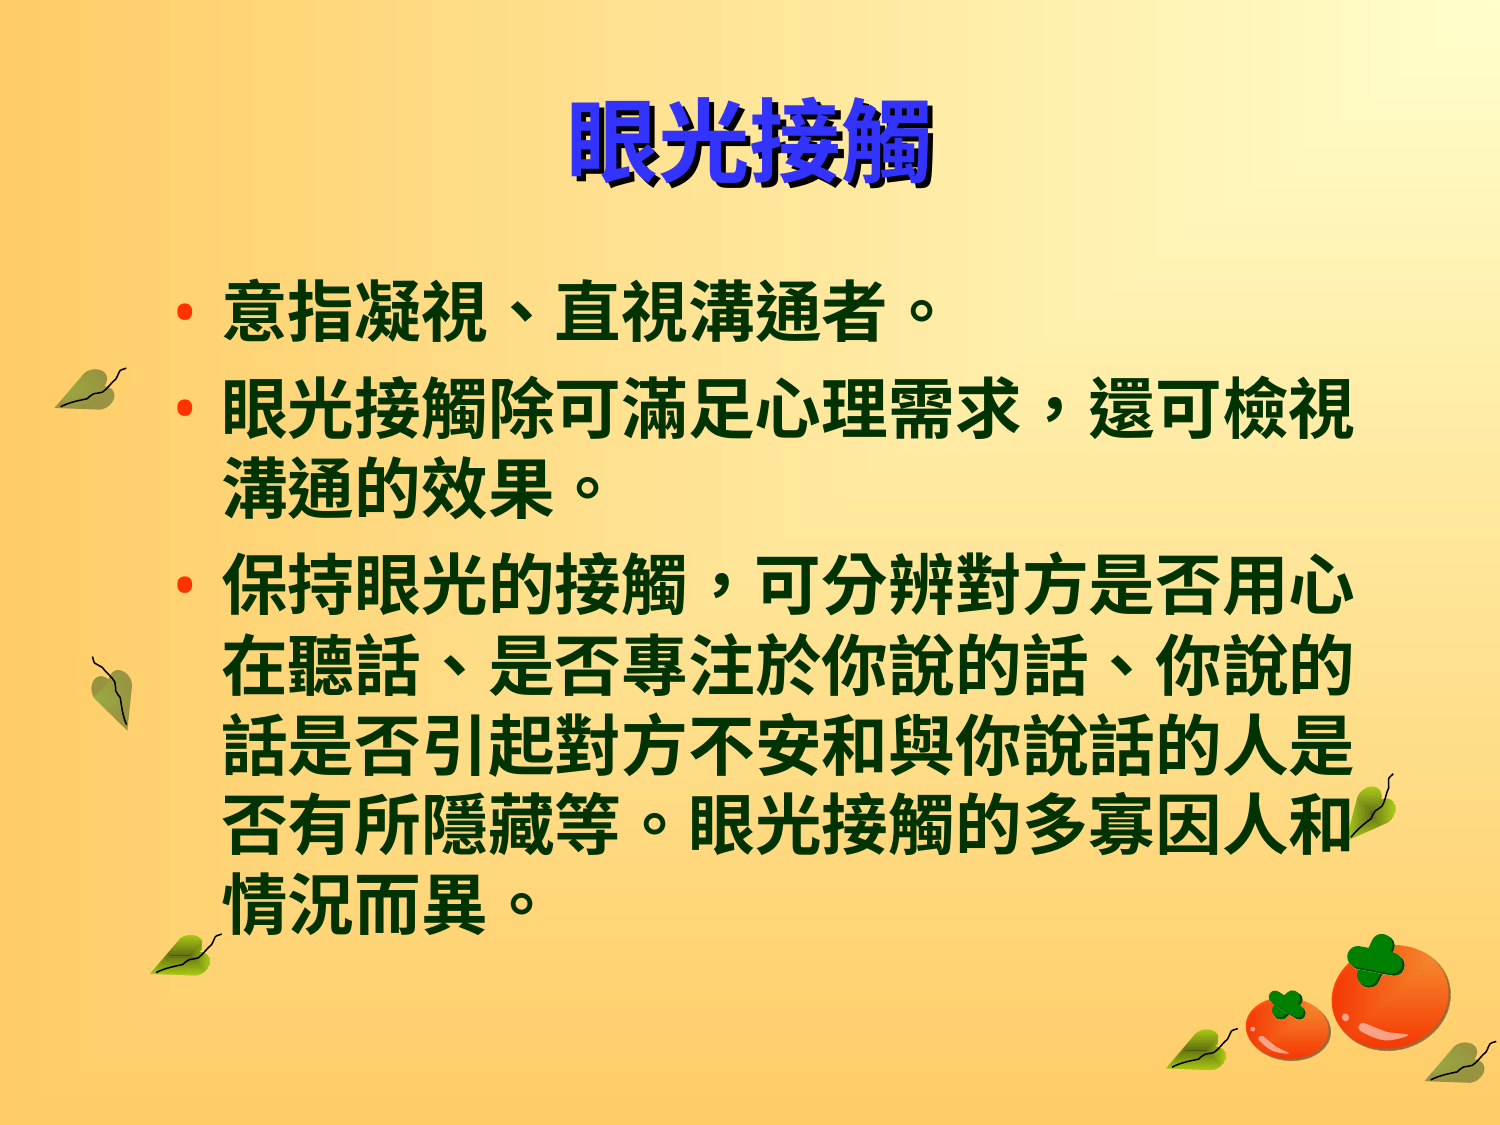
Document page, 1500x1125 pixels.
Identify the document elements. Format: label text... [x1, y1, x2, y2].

list 意指凝視、直視溝通者。 眼光接觸除可滿足心理需求，還可檢視溝通的效果。 保持眼光的接觸，可分辨對方是否用心在聽話、是否專注於你說的話、你說的話是否引起對方不安和與你說話的人是否有所隱藏等。眼光接觸的多寡因人和情況而異。 [150, 262, 1426, 1006]
title 眼光接觸 [75, 45, 1426, 233]
picture [0, 0, 1500, 1125]
